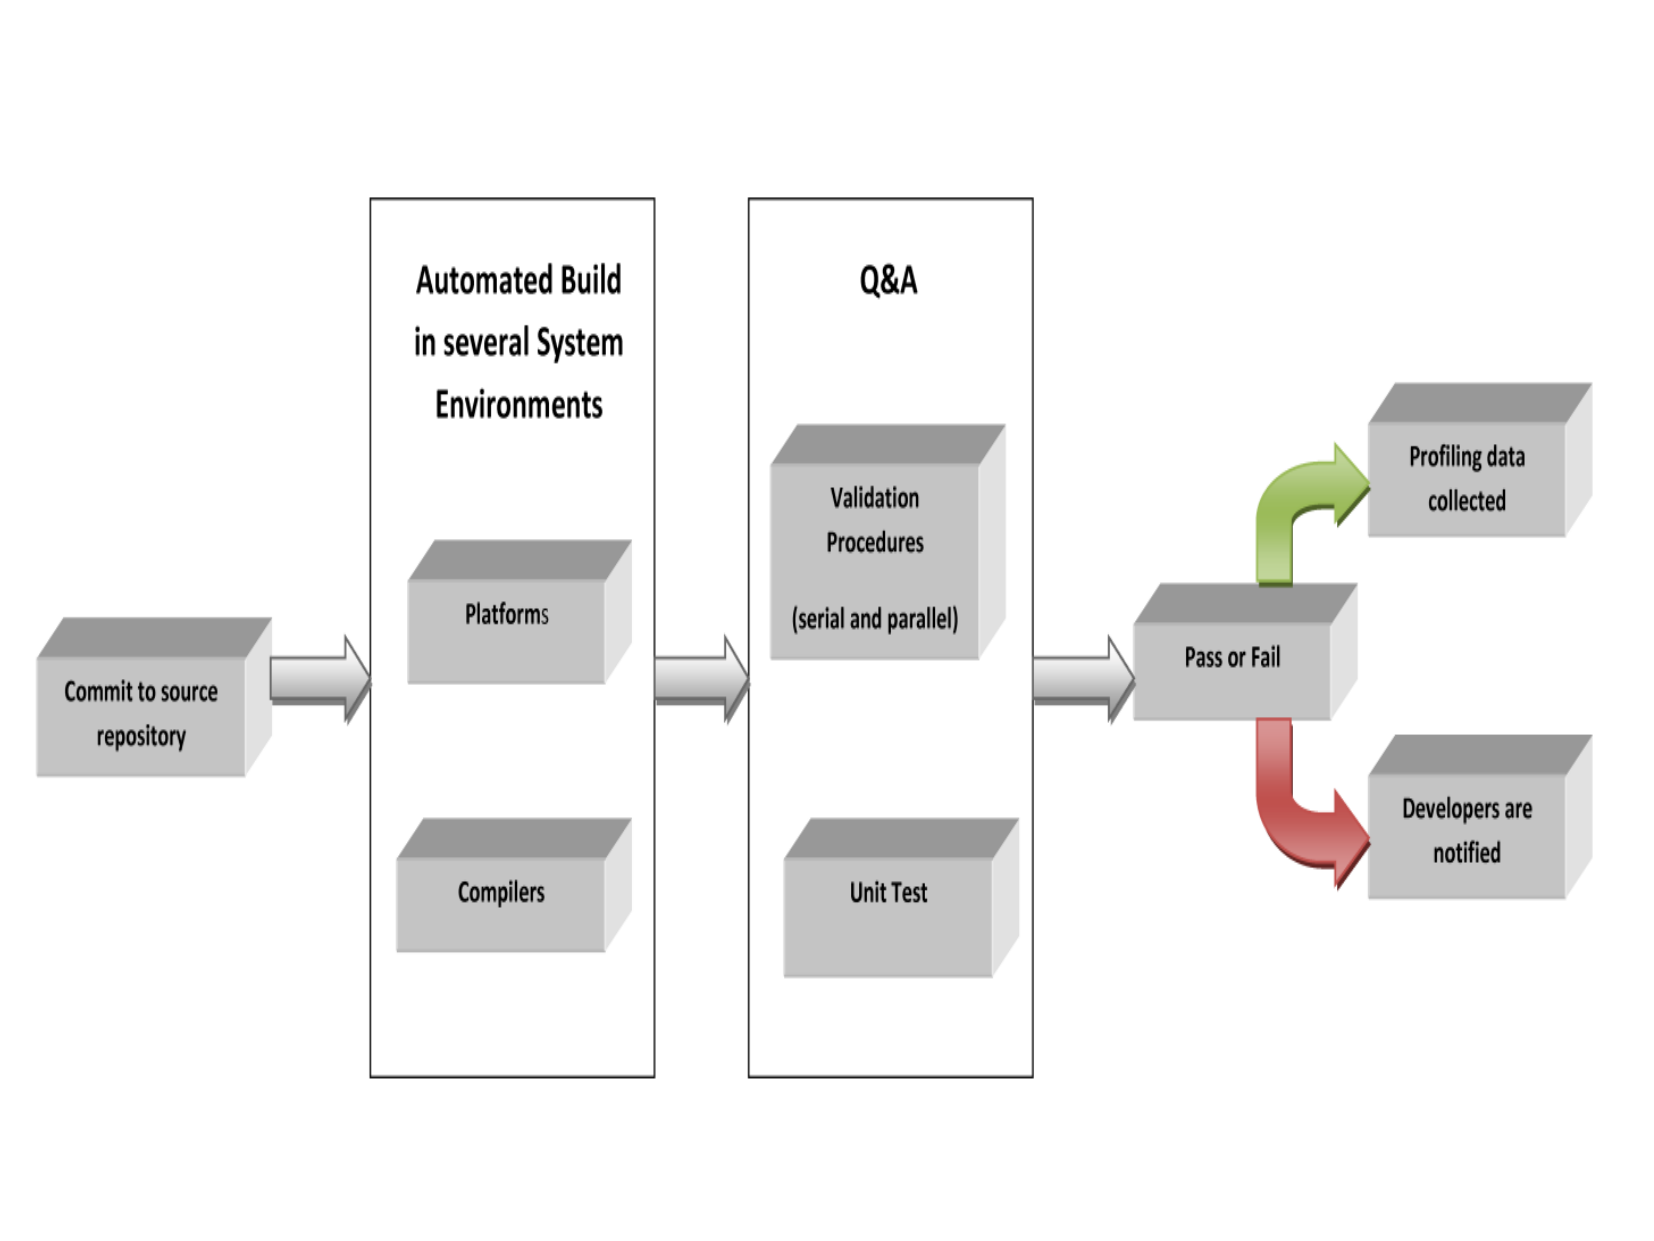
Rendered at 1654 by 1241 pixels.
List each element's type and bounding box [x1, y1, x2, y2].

picture [29, 177, 1595, 1123]
